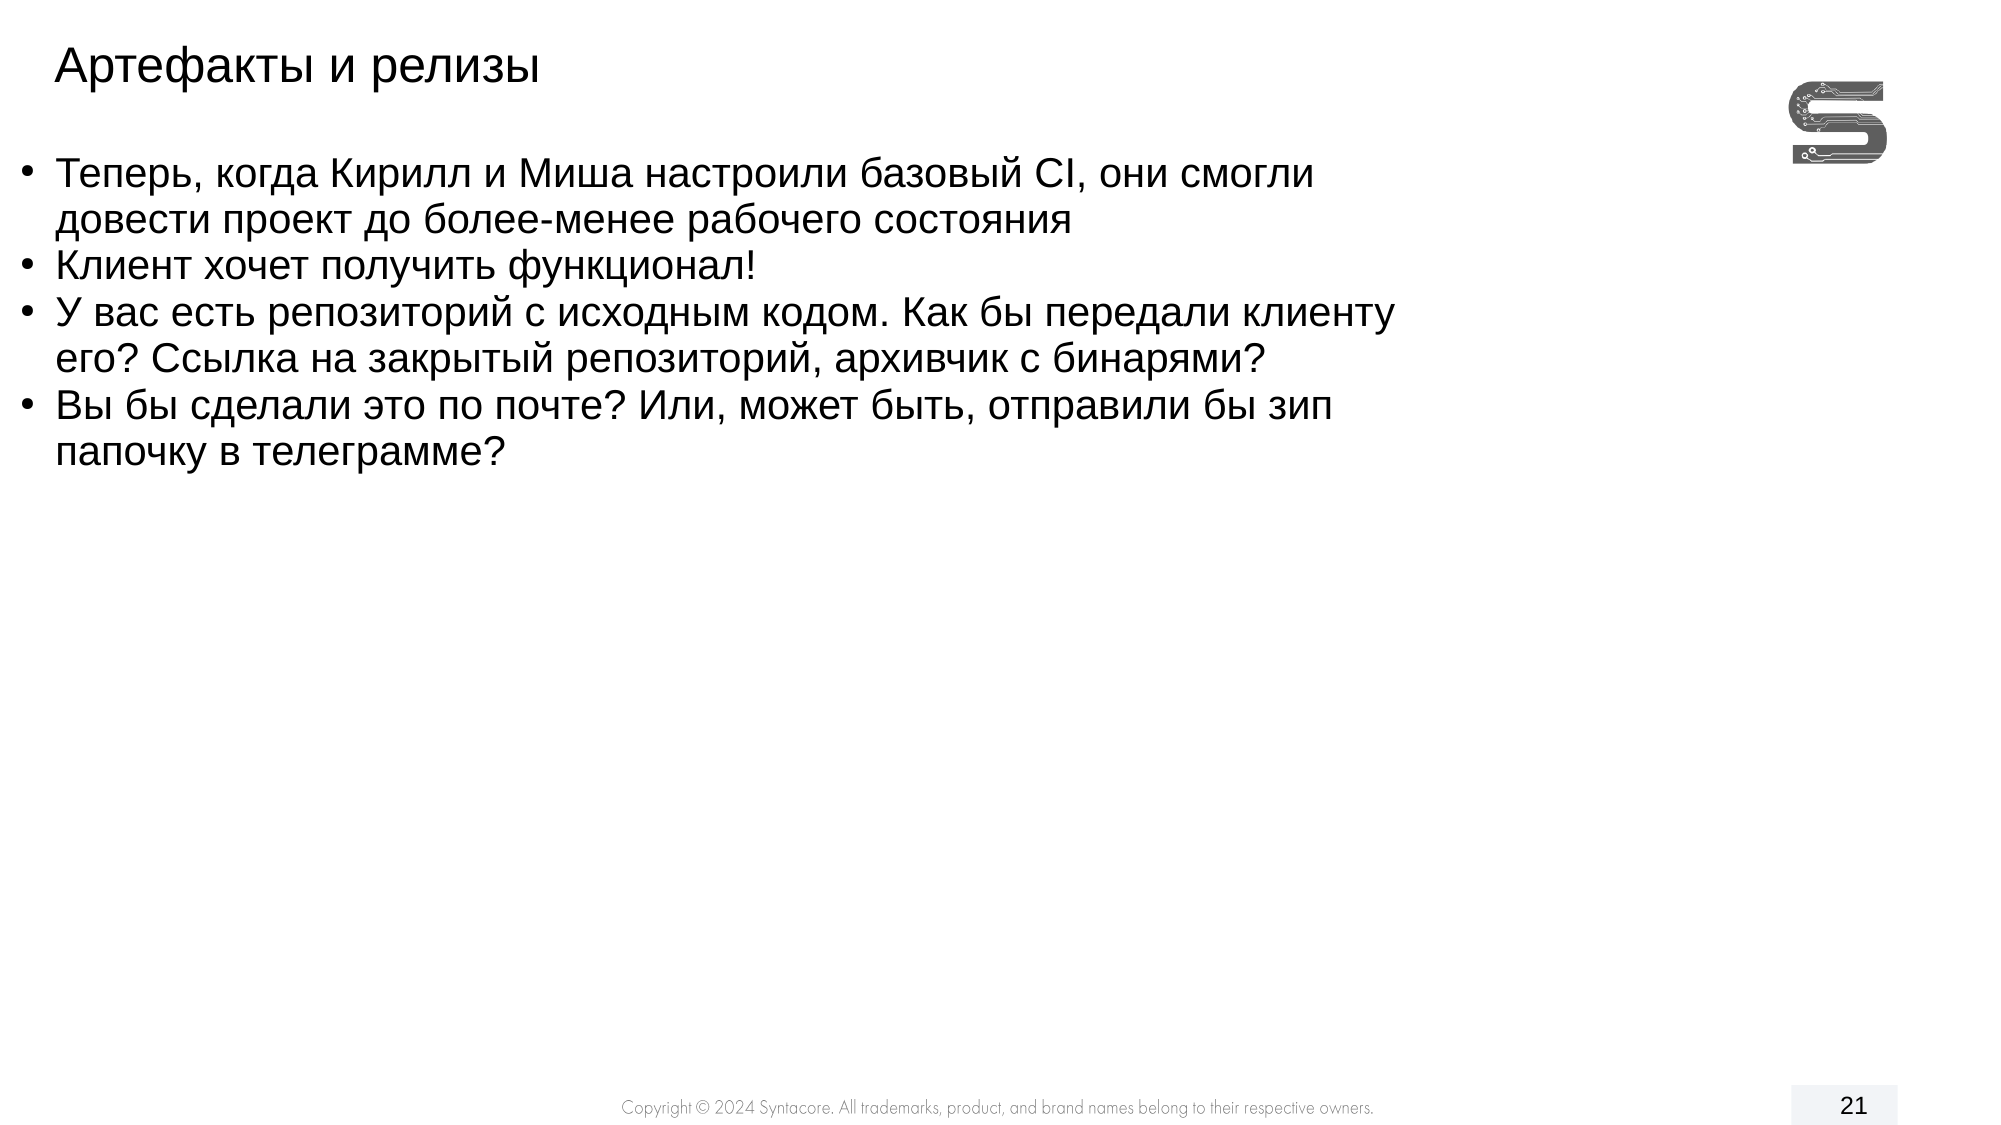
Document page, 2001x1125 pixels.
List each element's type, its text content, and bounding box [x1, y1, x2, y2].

text_box Артефакты и релизы [0, 29, 857, 101]
picture [1788, 81, 1887, 164]
picture [621, 1094, 1381, 1119]
text_box <number> [1825, 1084, 1969, 1125]
text_box Теперь, когда Кирилл и Миша настроили базовый CI, они смогли довести проект до более-менее рабочего состояния Клиент хочет получить функционал! У вас есть репозиторий с исходным кодом. Как бы передали клиенту его? Ссылка на закрытый репозиторий, архивчик с бинарями? Вы бы сделали это по почте? Или, может быть, отправили бы зип папочку в телеграмме? [5, 141, 1477, 591]
